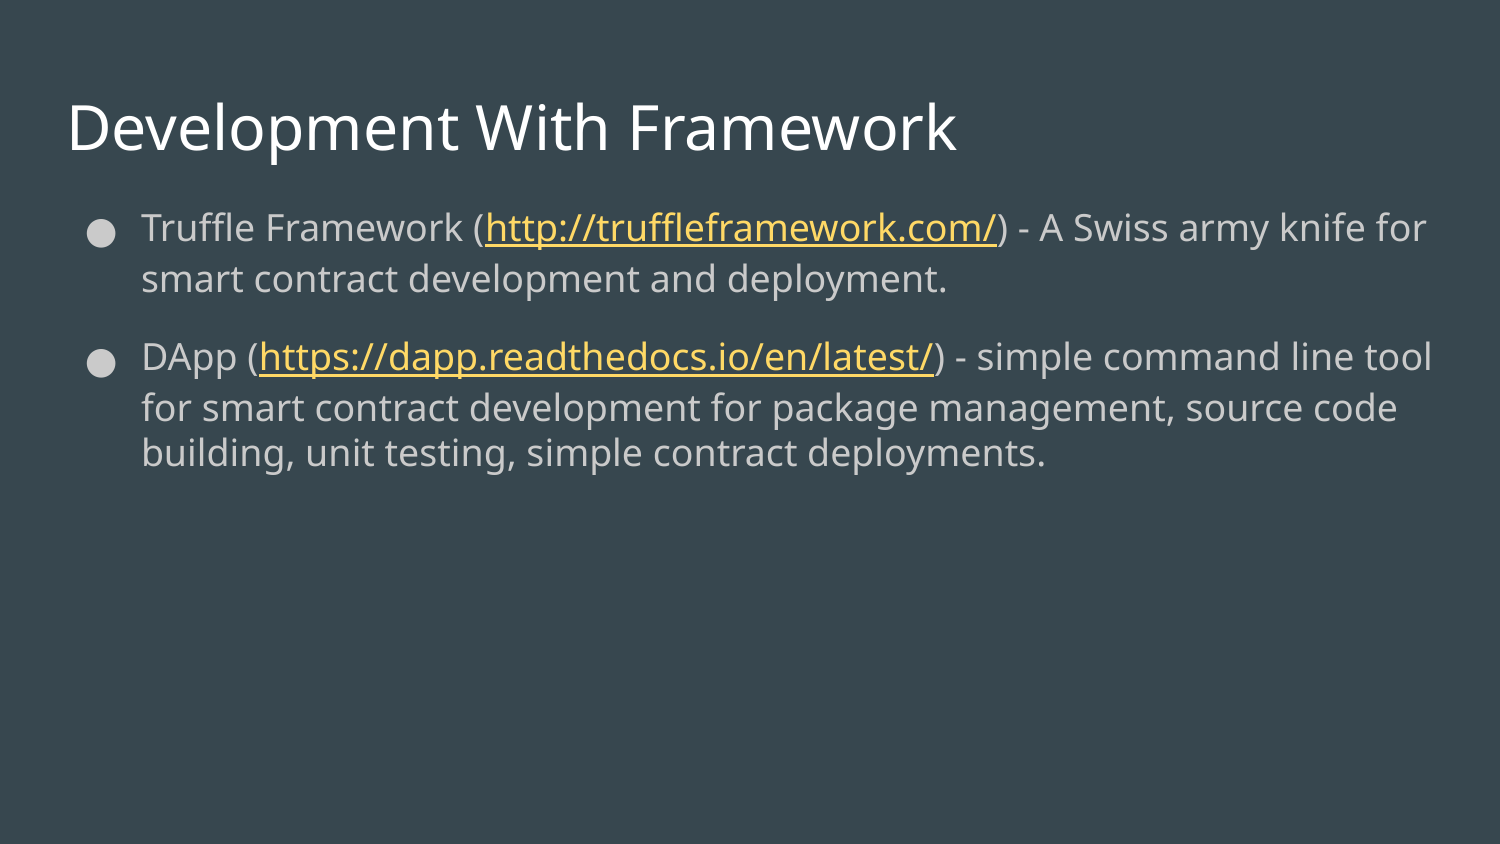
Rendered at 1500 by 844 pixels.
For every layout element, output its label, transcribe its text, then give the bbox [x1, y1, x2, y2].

list Truffle Framework (http://truffleframework.com/) - A Swiss army knife for smart contract development and deployment. DApp (https://dapp.readthedocs.io/en/latest/) - simple command line tool for smart contract development for package management, source code building, unit testing, simple contract deployments. [51, 189, 1449, 750]
title Development With Framework [51, 72, 1449, 167]
